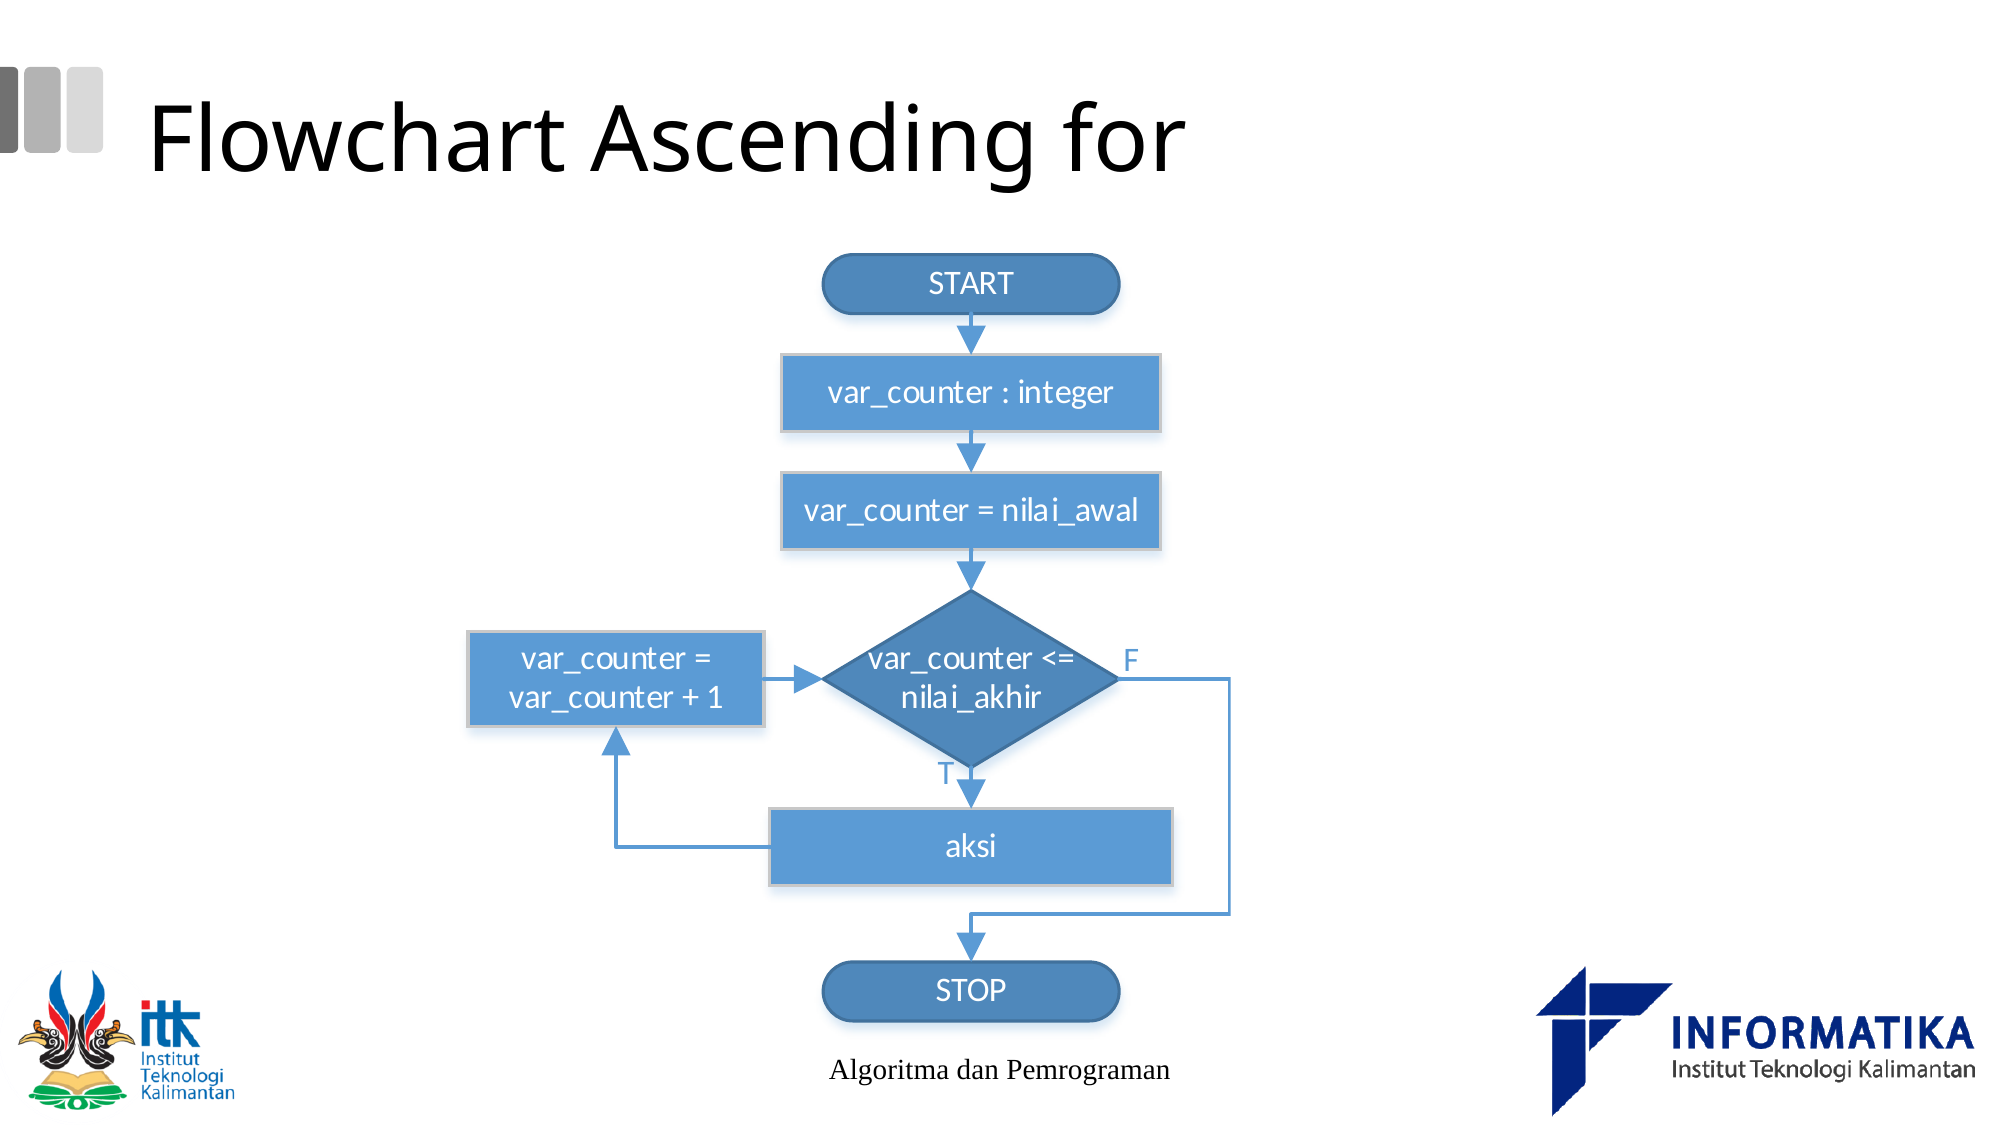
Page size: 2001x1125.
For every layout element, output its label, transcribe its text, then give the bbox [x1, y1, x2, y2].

title Flowchart Ascending for [131, 55, 1426, 227]
picture [450, 244, 1231, 1043]
picture [1534, 965, 1976, 1118]
picture [0, 935, 253, 1125]
